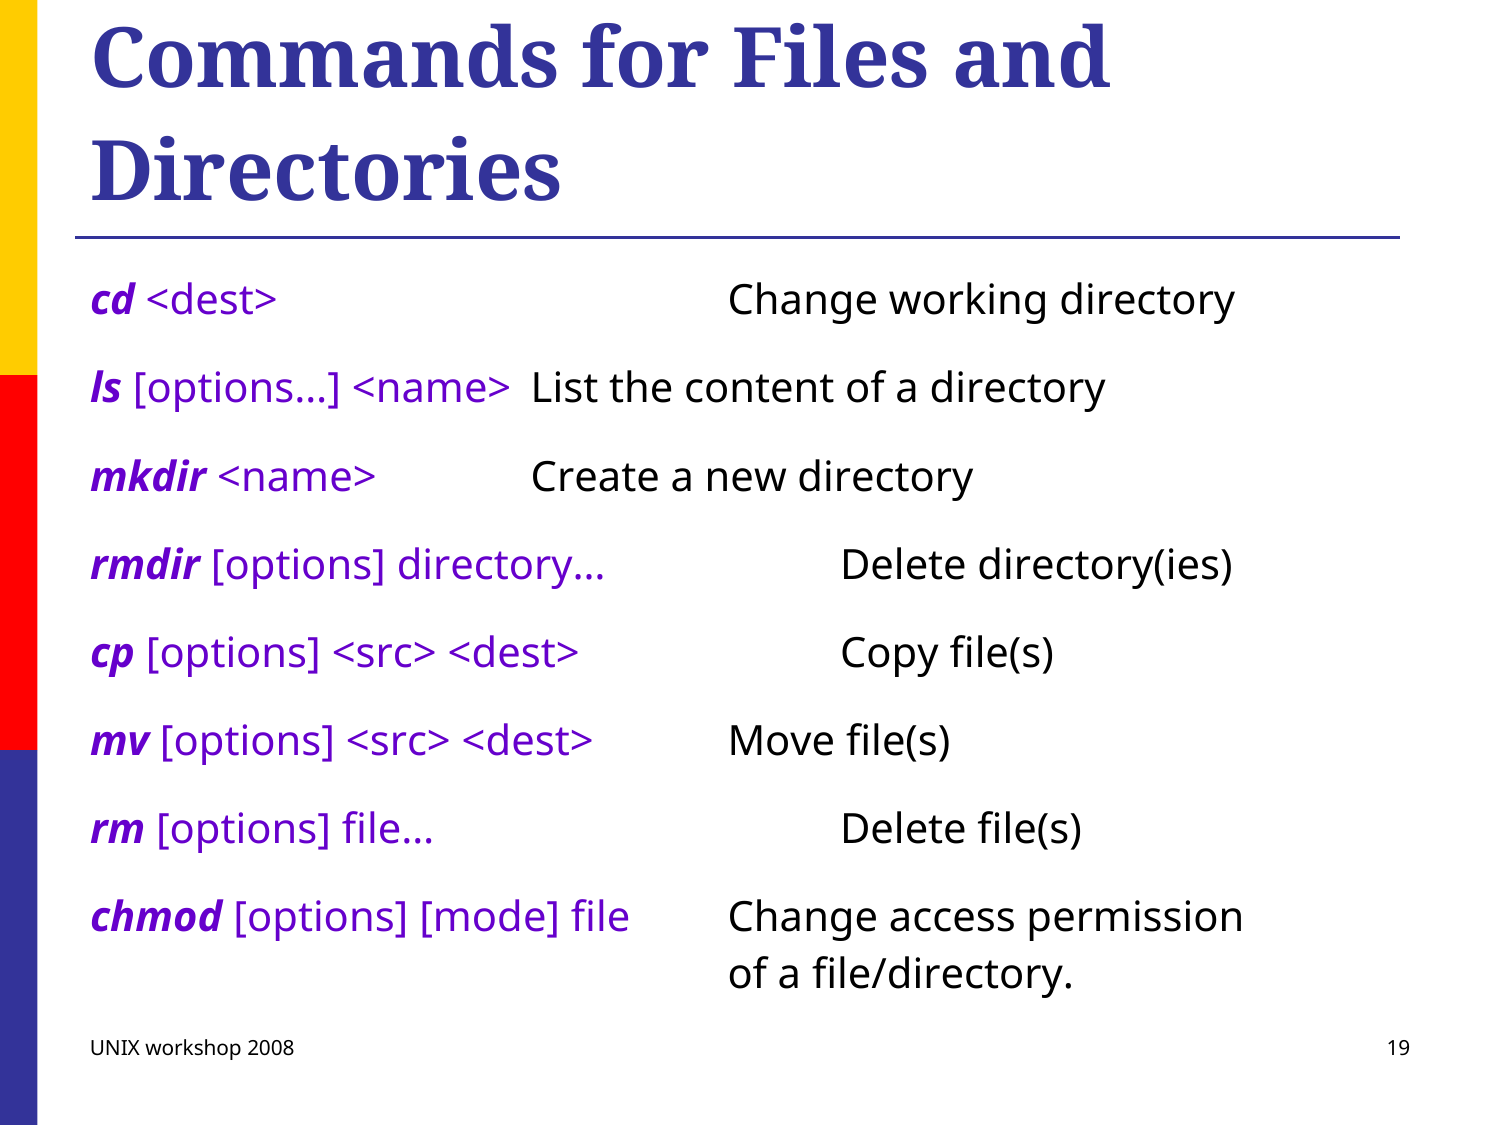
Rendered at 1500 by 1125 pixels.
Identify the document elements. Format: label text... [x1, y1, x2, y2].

text_box UNIX workshop 2008 [74, 1025, 426, 1101]
text_box <number> [1074, 1026, 1426, 1101]
title Commands for Files and Directories [75, 45, 1426, 233]
list cd <dest> Change working directory ls [options…] <name> List the content of a directory mkdir <name> Create a new directory rmdir [options] directory… Delete directory(ies) cp [options] <src> <dest> Copy file(s) mv [options] <src> <dest> Move file(s) rm [options] file… Delete file(s) chmod [options] [mode] file Change access permission of a file/directory. [75, 262, 1426, 1026]
